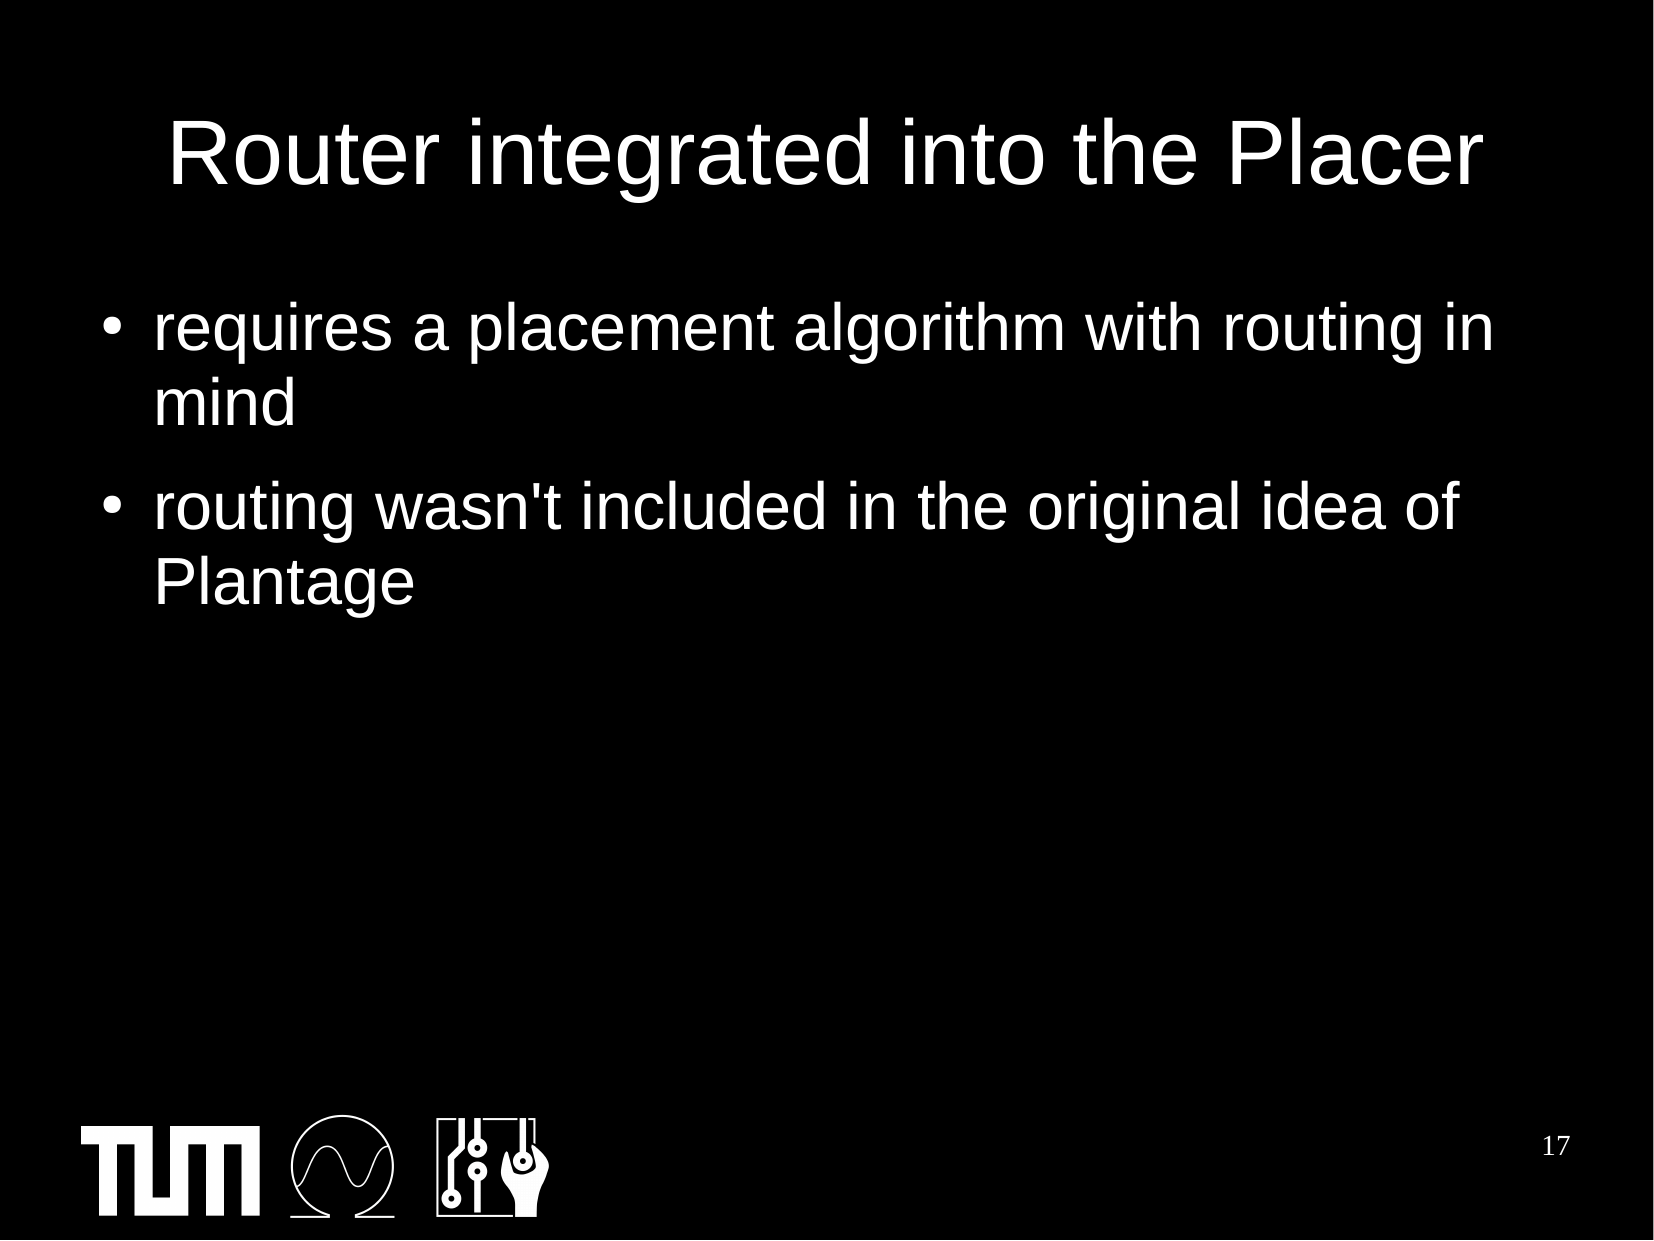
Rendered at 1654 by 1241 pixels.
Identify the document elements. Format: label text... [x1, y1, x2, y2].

picture [425, 1109, 554, 1227]
picture [283, 1109, 402, 1227]
list requires a placement algorithm with routing in mind routing wasn't included in the original idea of Plantage [82, 290, 1571, 1109]
title Router integrated into the Placer [82, 49, 1571, 257]
picture [63, 1108, 272, 1227]
